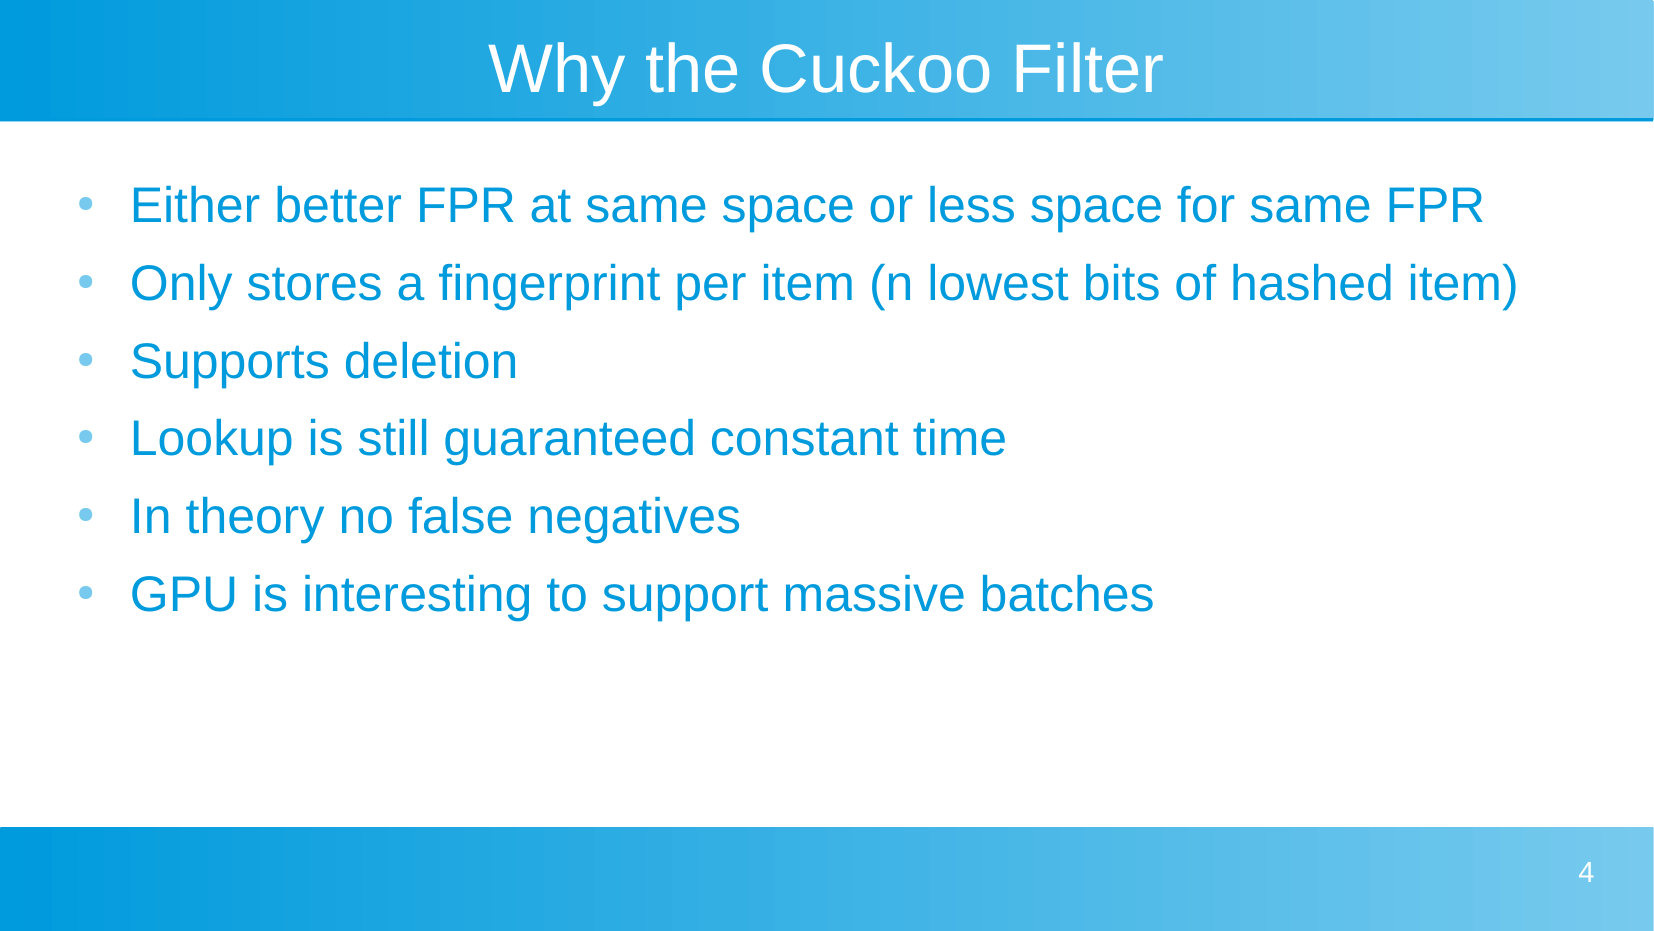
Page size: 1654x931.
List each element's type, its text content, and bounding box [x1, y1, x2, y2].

list Either better FPR at same space or less space for same FPR Only stores a fingerprint per item (n lowest bits of hashed item) Supports deletion Lookup is still guaranteed constant time In theory no false negatives GPU is interesting to support massive batches [59, 177, 1595, 768]
title Why the Cuckoo Filter [59, 29, 1595, 108]
